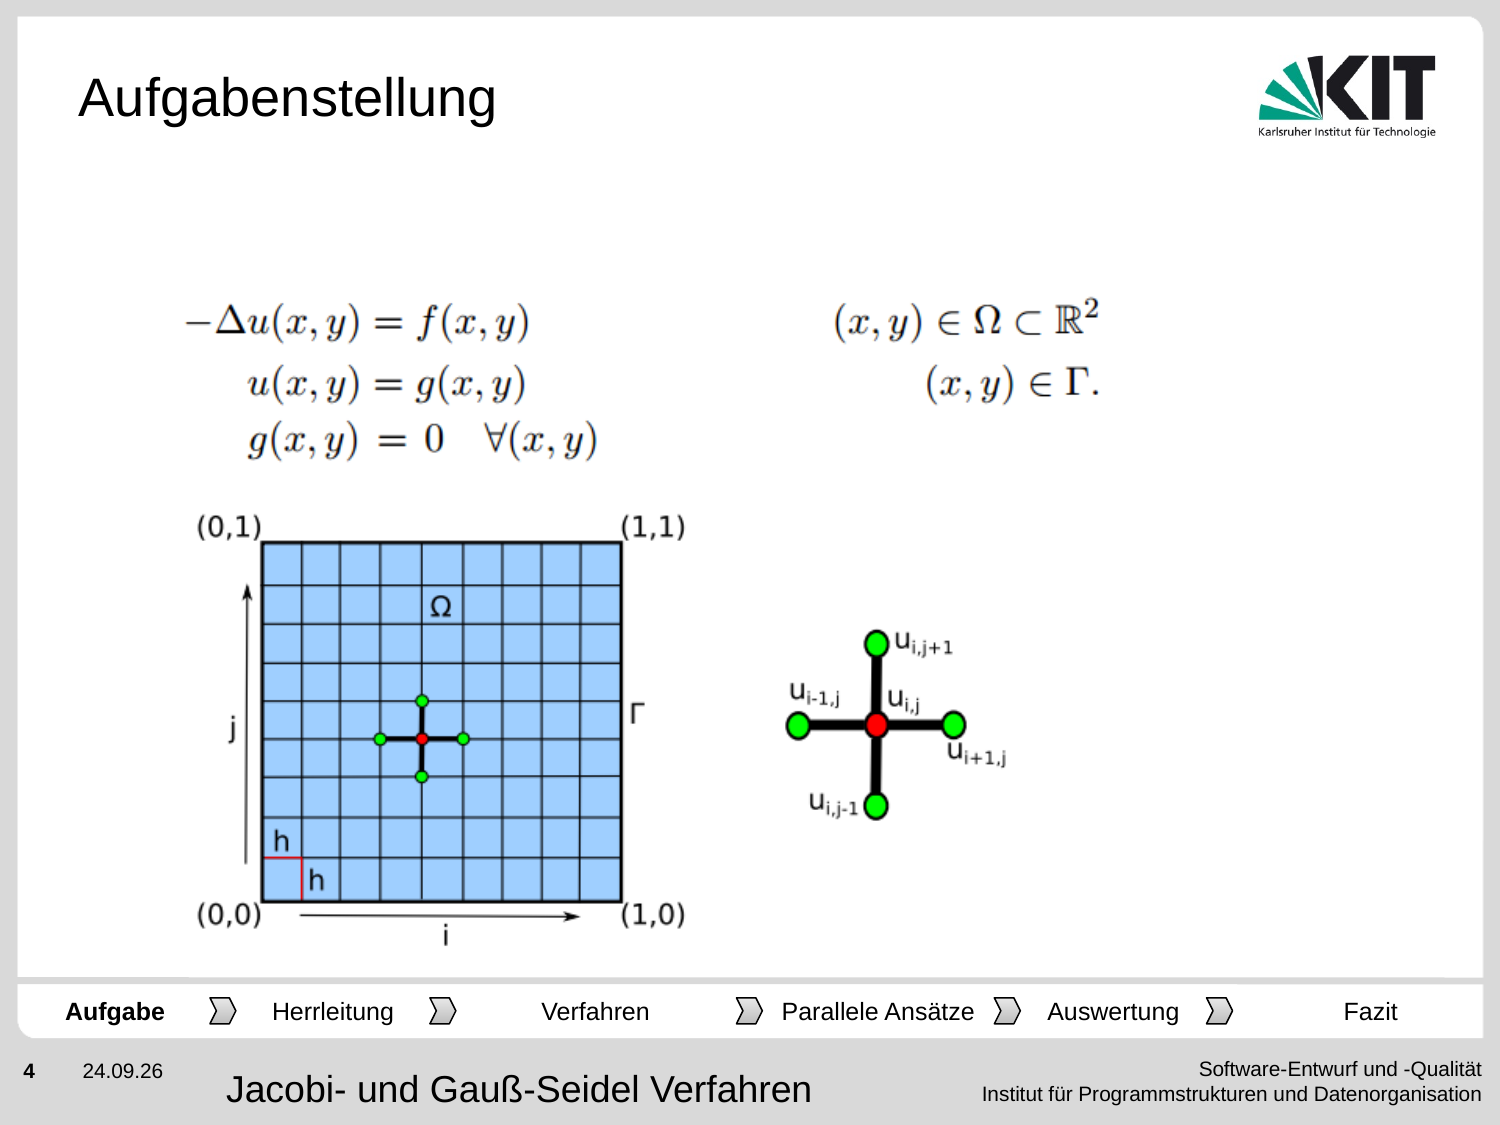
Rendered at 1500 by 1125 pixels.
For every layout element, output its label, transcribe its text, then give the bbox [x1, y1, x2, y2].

picture [0, 0, 1500, 1125]
text_box Fazit [1328, 988, 1413, 1033]
title Aufgabenstellung [64, 54, 1198, 147]
footer Jacobi- und Gauß-Seidel Verfahren [211, 1057, 957, 1117]
text_box [209, 997, 236, 1024]
text_box Auswertung [1032, 988, 1195, 1033]
text_box Parallele Ansätze [766, 988, 991, 1033]
text_box [994, 997, 1021, 1024]
text_box [429, 997, 456, 1024]
text_box [1206, 997, 1233, 1024]
text_box Herrleitung [257, 988, 410, 1033]
text_box Verfahren [526, 988, 666, 1033]
text_box Aufgabe [50, 988, 181, 1033]
text_box [736, 997, 763, 1024]
